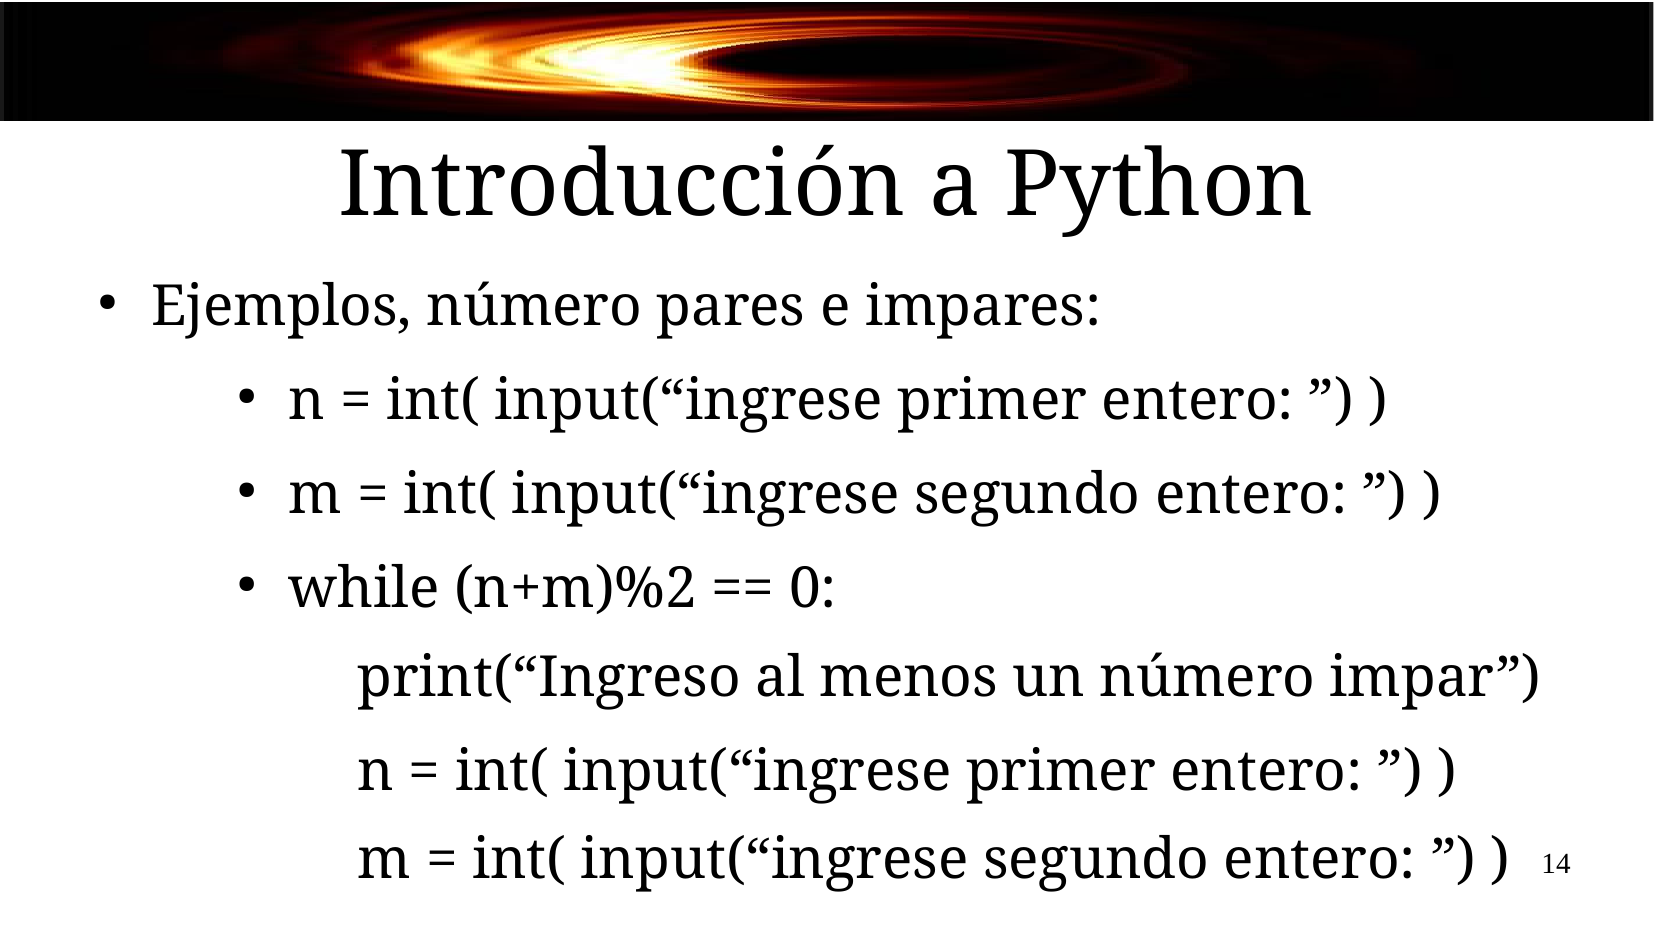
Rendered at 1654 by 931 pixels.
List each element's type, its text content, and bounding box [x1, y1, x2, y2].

picture [0, 2, 1654, 121]
list Ejemplos, número pares e impares: n = int( input(“ingrese primer entero: ”) ) m = int( input(“ingrese segundo entero: ”) ) while (n+m)%2 == 0: print(“Ingreso al menos un número impar”) n = int( input(“ingrese primer entero: ”) ) m = int( input(“ingrese segundo entero: ”) ) [82, 264, 1571, 901]
title Introducción a Python [82, 102, 1571, 258]
chart [770, 270, 889, 330]
